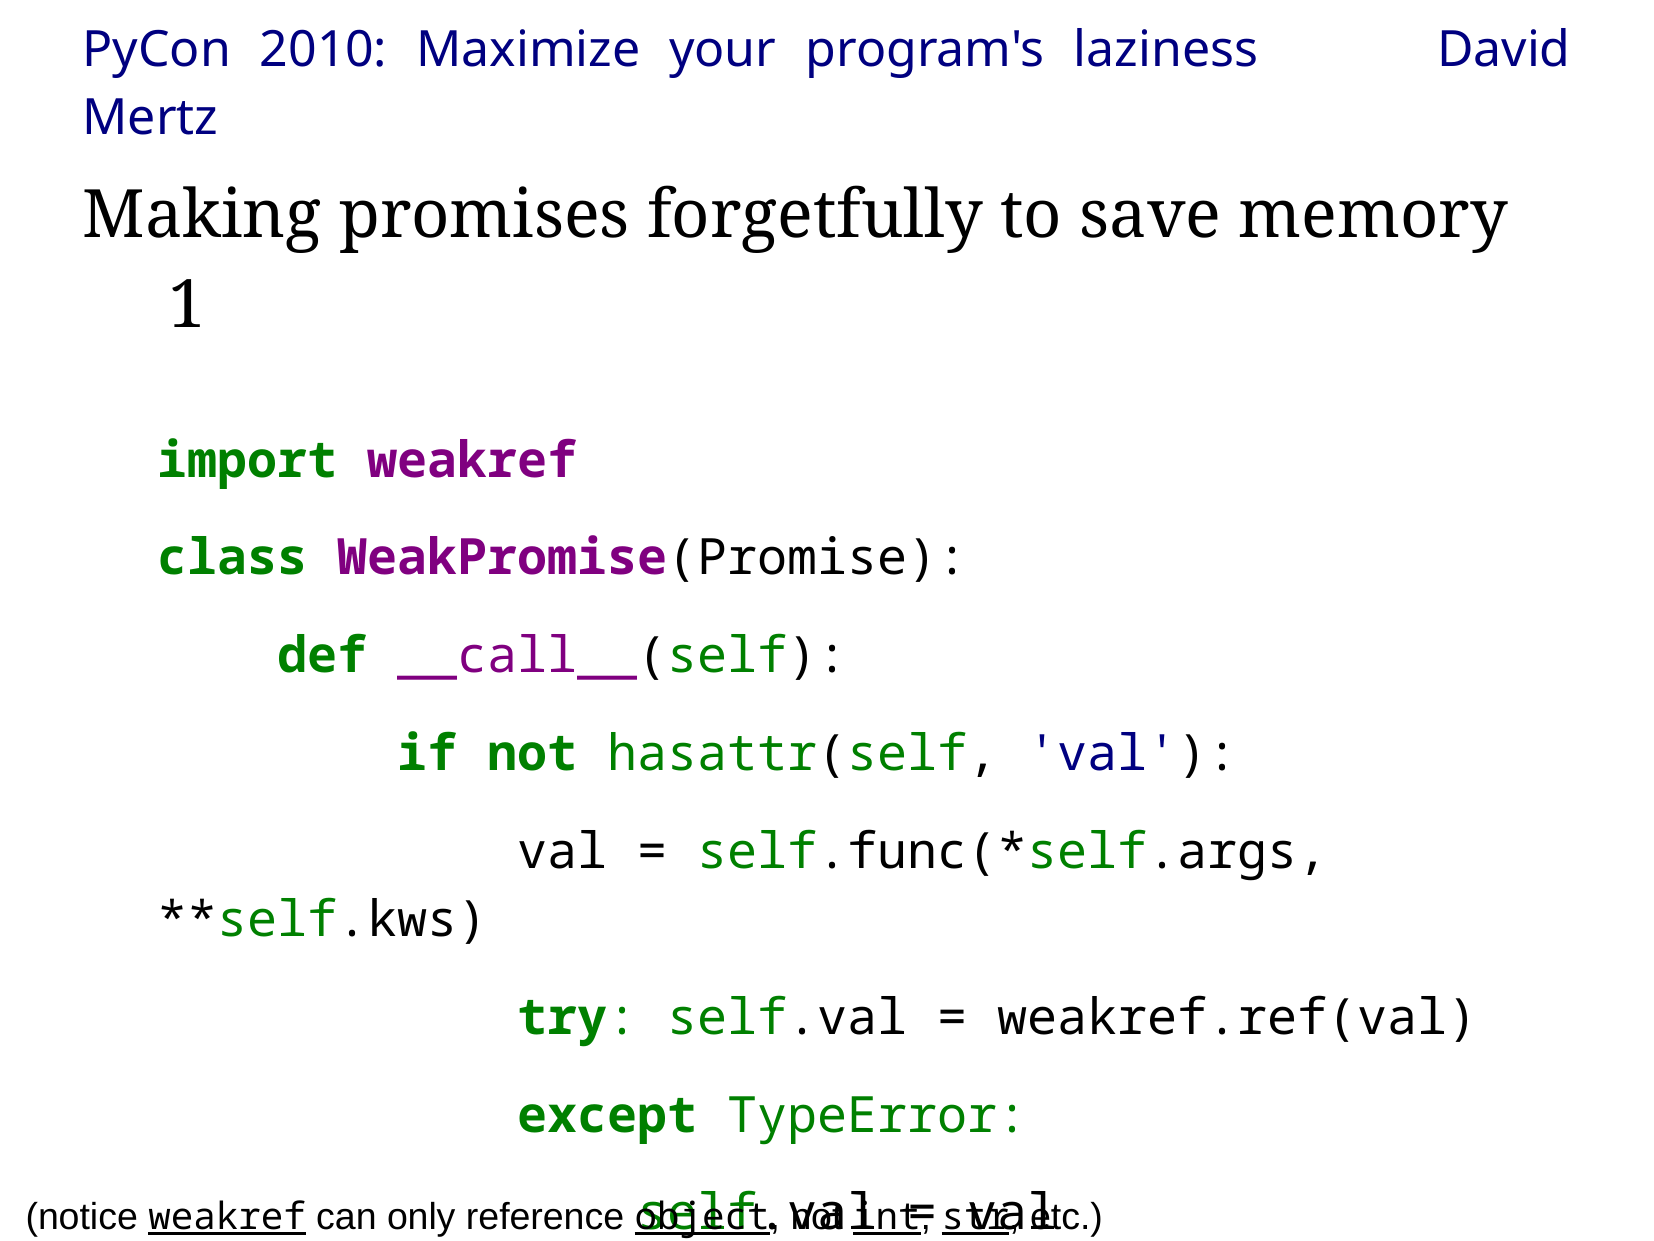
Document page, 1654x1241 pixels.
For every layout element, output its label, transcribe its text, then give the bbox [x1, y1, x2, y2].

text_box (notice weakref can only reference object, not int, str, etc.) [10, 1182, 1081, 1238]
list Making promises forgetfully to save memory 1 import weakref class WeakPromise(Promise): def __call__(self): if not hasattr(self, 'val'): val = self.func(*self.args, **self.kws) try: self.val = weakref.ref(val) except TypeError: self.val = val return self.val() [82, 165, 1571, 1104]
list [647, 1110, 657, 1126]
list [82, 1104, 1571, 1168]
title PyCon 2010: Maximize your program's laziness David Mertz [82, 49, 1571, 113]
list [527, 1110, 538, 1115]
list [617, 1110, 628, 1115]
